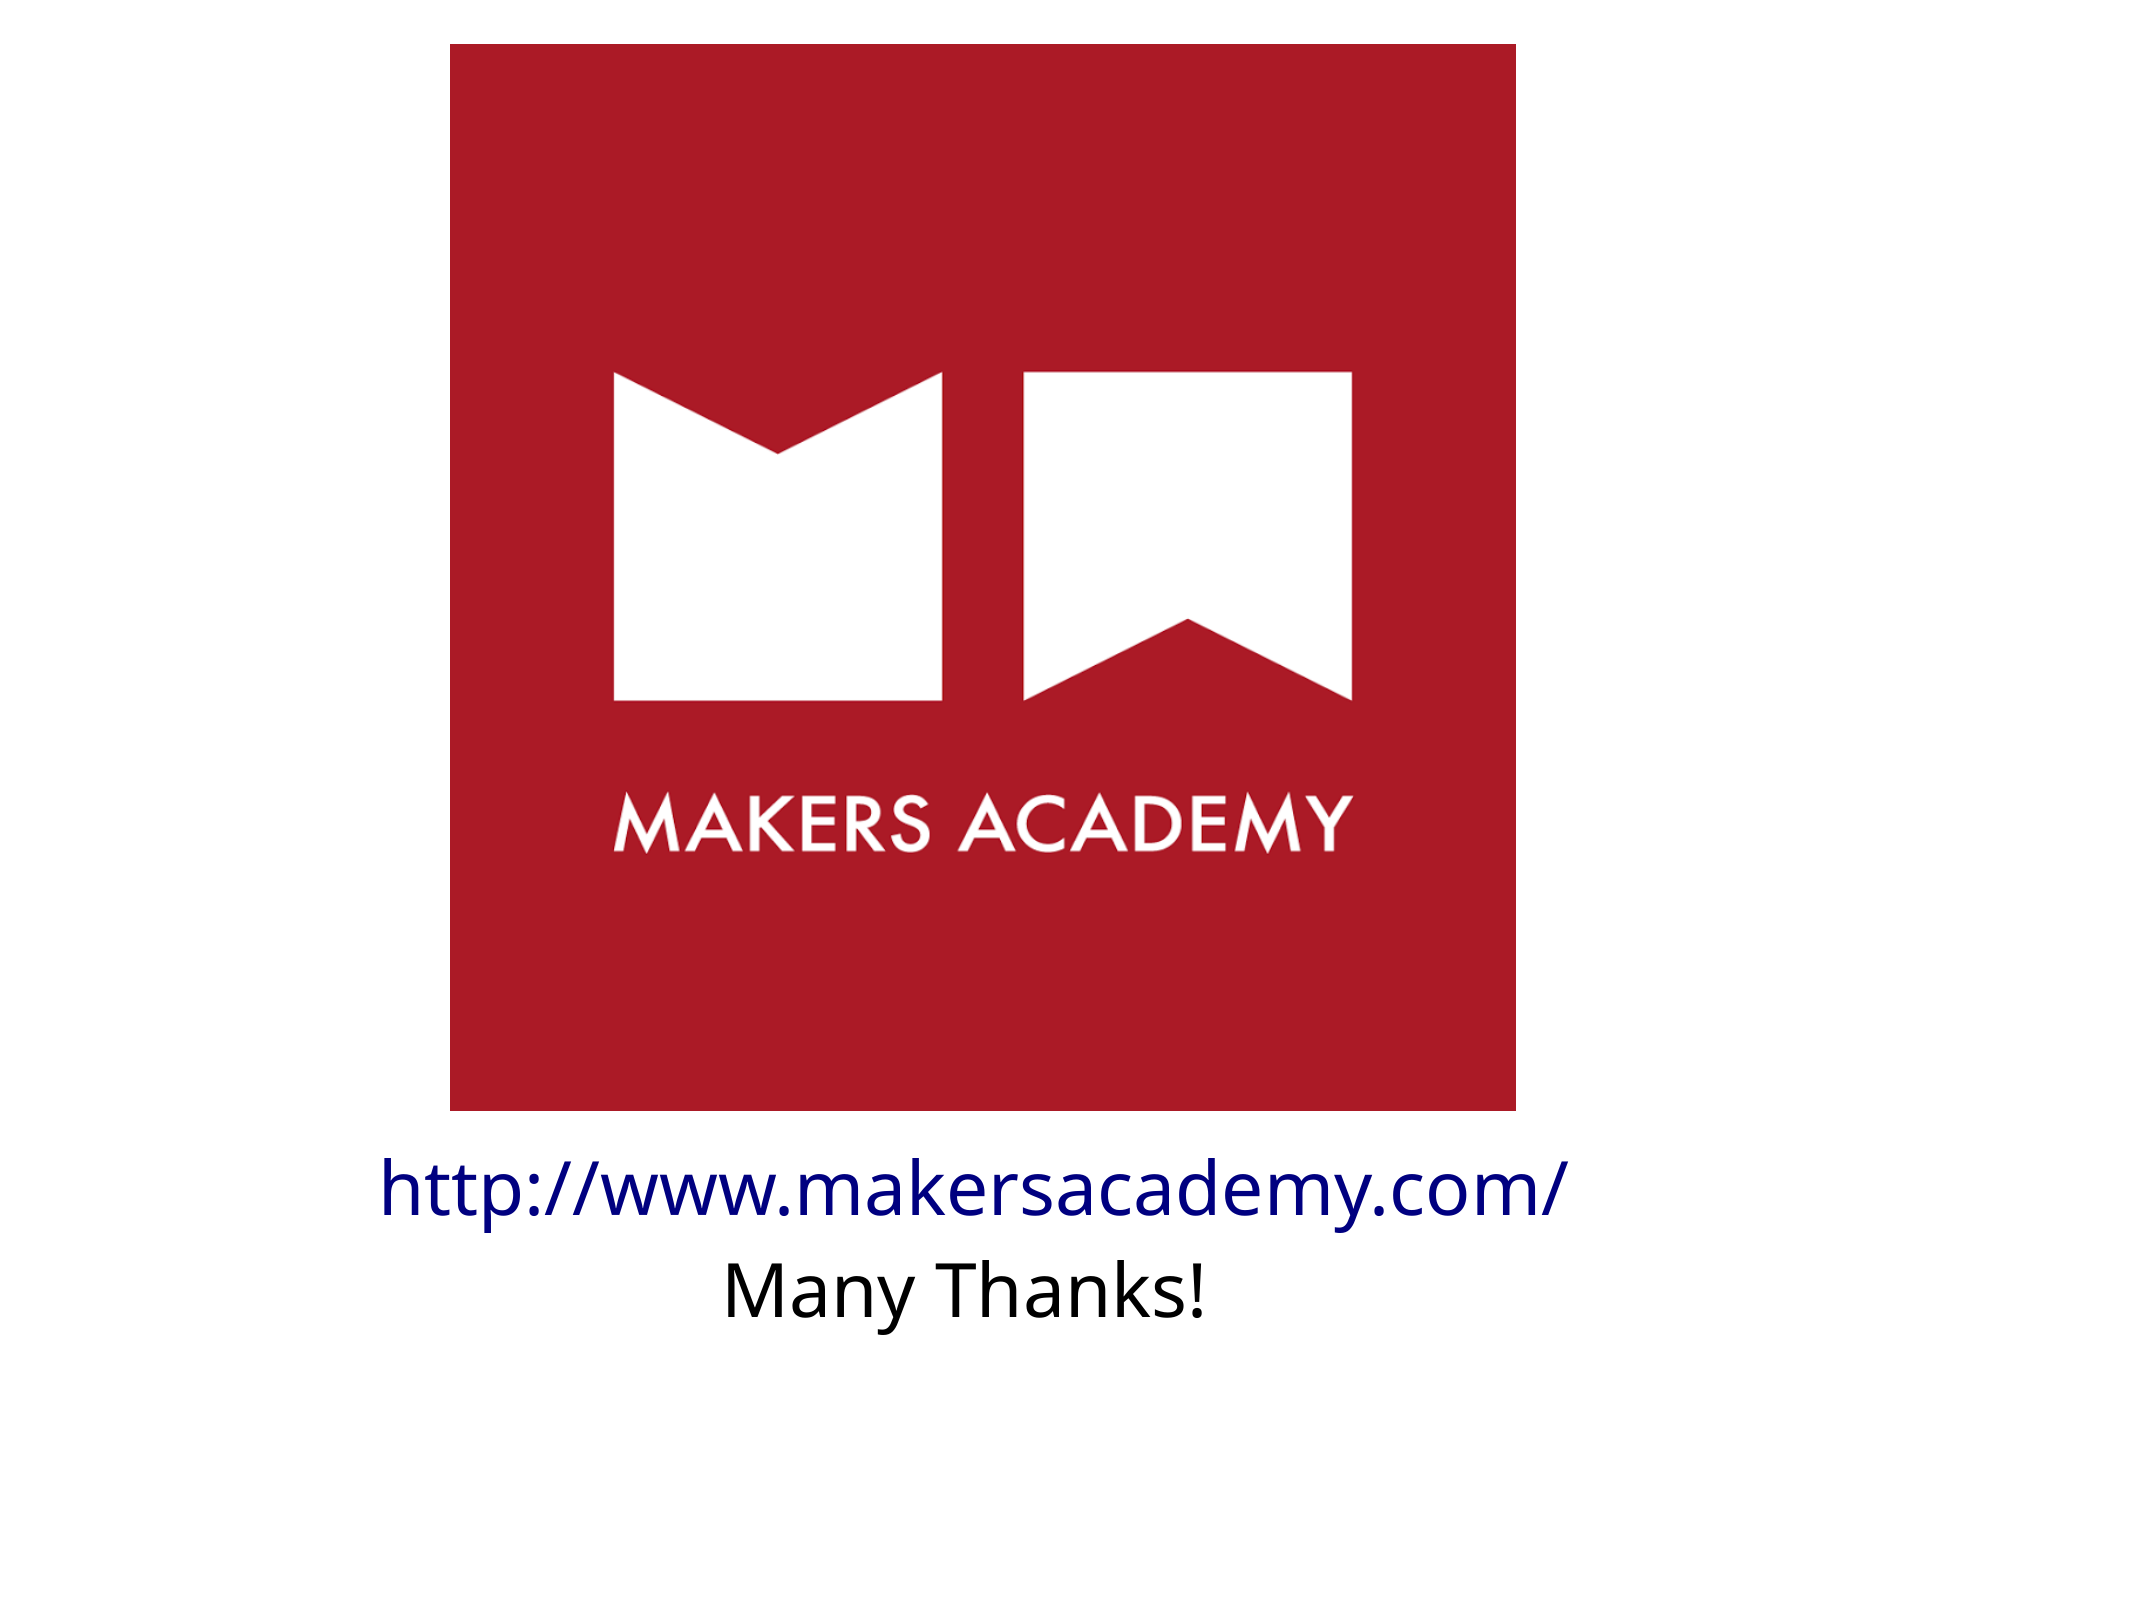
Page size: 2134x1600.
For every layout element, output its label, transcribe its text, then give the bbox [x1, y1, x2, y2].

picture [450, 44, 1516, 1111]
text_box http://www.makersacademy.com/ Many Thanks! [369, 1042, 1579, 1342]
